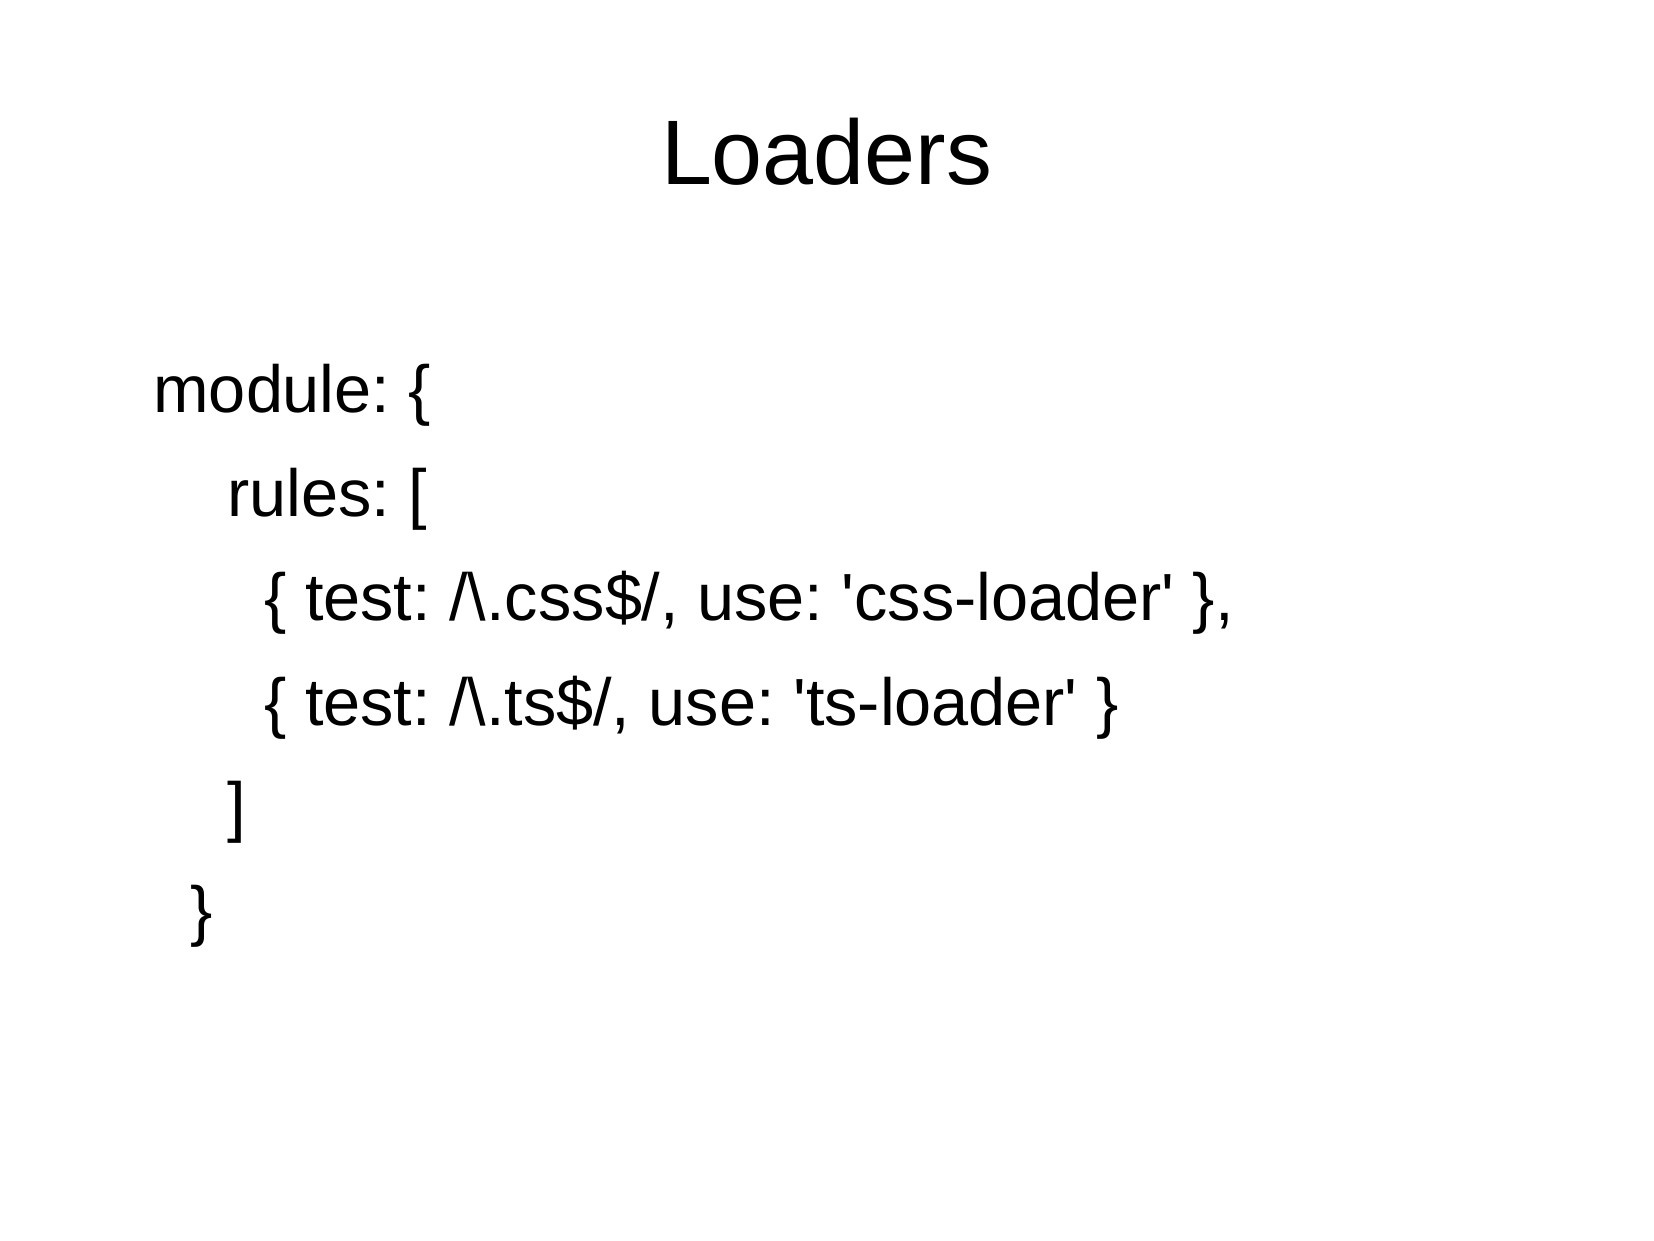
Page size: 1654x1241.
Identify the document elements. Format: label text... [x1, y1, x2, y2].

list module: { rules: [ { test: /\.css$/, use: 'css-loader' }, { test: /\.ts$/, use: 'ts-loader' } ] } [82, 290, 1571, 1010]
title Loaders [82, 49, 1571, 257]
